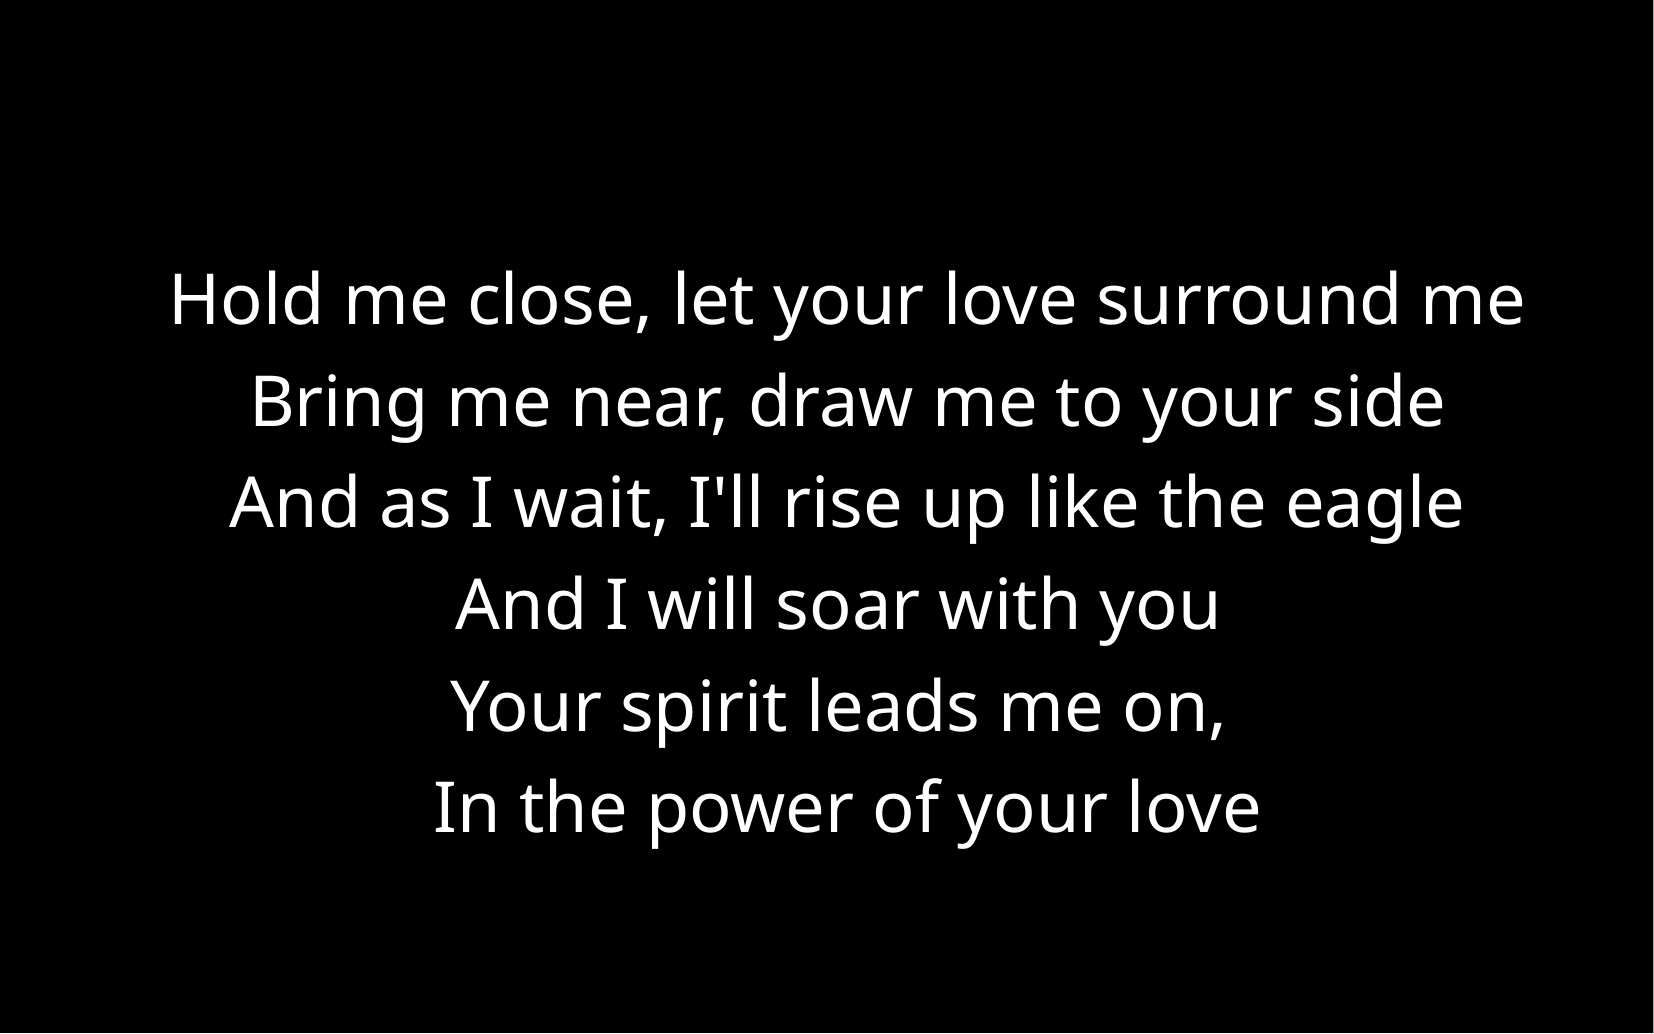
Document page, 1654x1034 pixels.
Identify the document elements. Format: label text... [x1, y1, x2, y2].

list Hold me close, let your love surround me Bring me near, draw me to your side And as I wait, I'll rise up like the eagle And I will soar with you Your spirit leads me on, In the power of your love [0, 255, 1654, 855]
